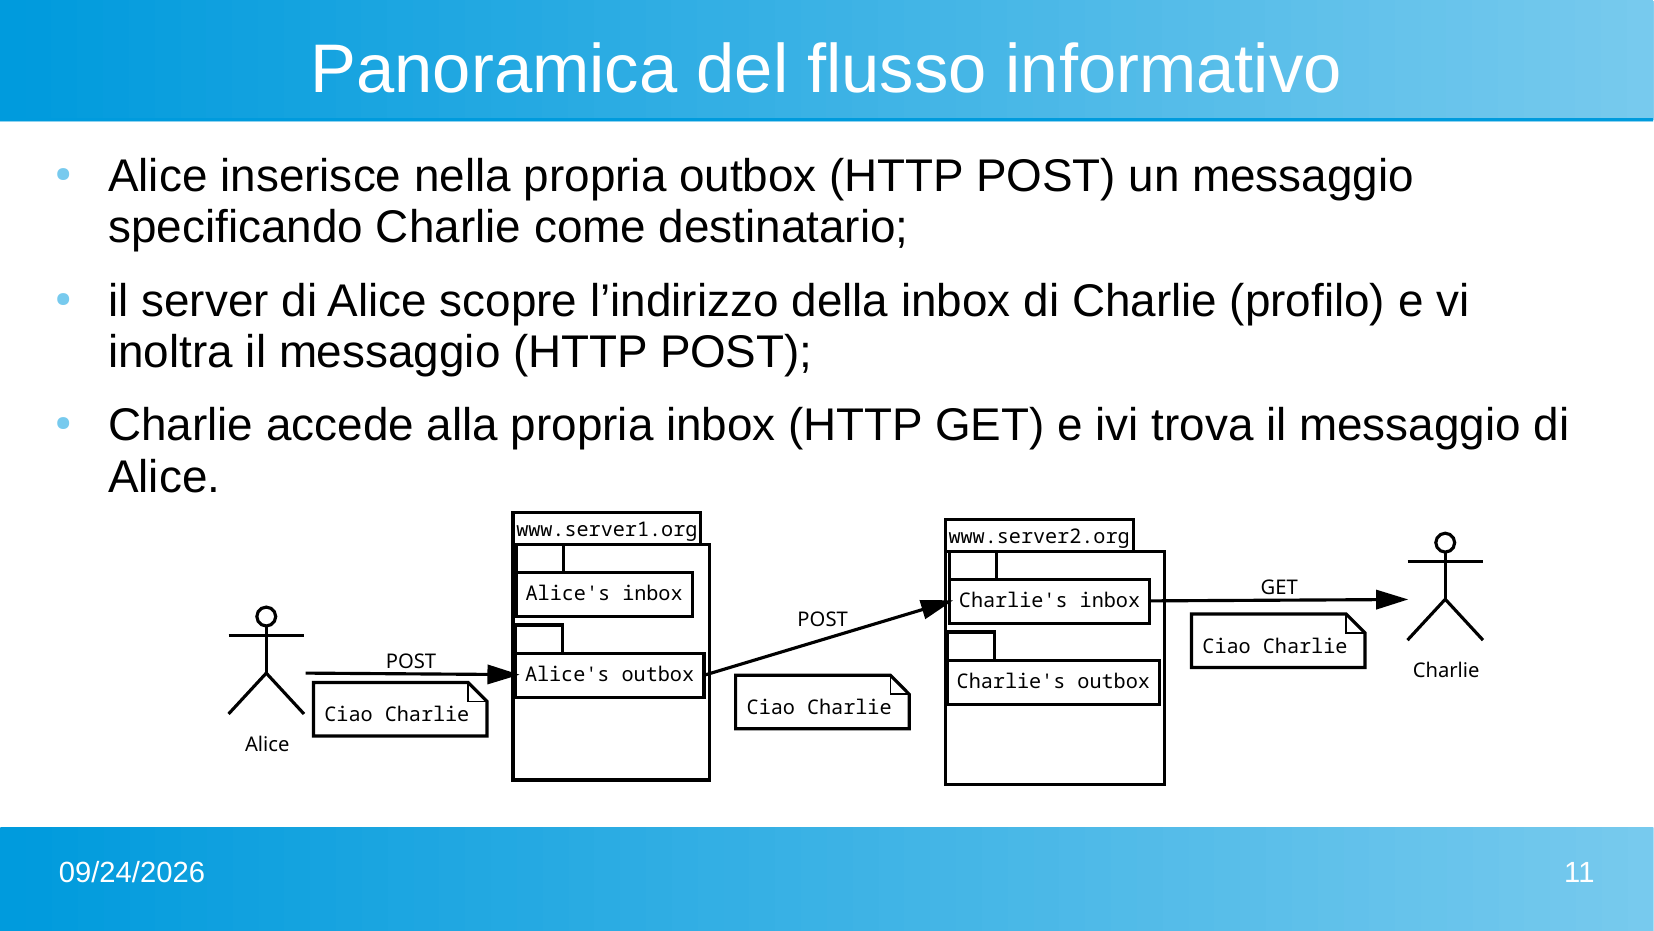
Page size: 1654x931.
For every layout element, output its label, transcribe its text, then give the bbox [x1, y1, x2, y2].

list Alice inserisce nella propria outbox (HTTP POST) un messaggio specificando Charlie come destinatario; il server di Alice scopre l’indirizzo della inbox di Charlie (profilo) e vi inoltra il messaggio (HTTP POST); Charlie accede alla propria inbox (HTTP GET) e ivi trova il messaggio di Alice. [37, 150, 1573, 526]
title Panoramica del flusso informativo [59, 29, 1595, 108]
picture [225, 510, 1487, 788]
